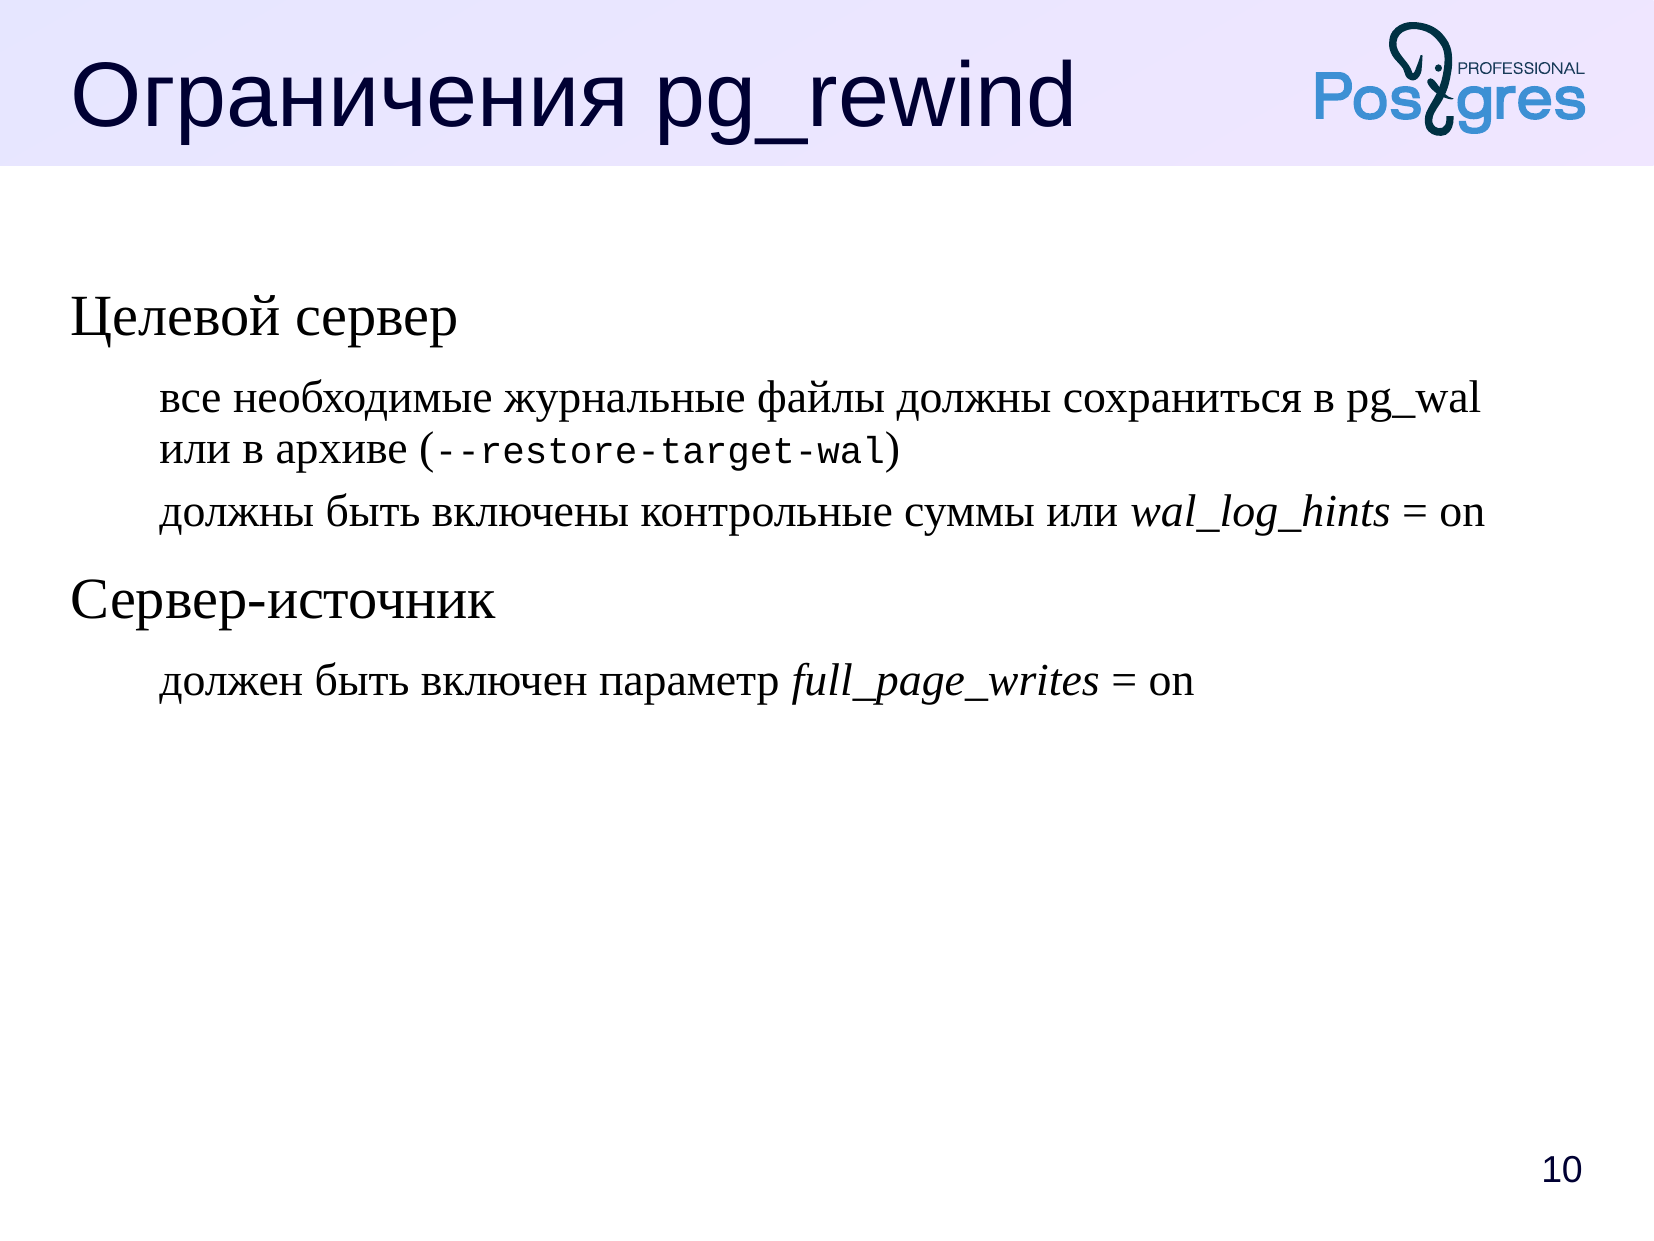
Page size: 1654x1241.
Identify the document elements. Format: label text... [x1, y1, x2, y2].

title Ограничения pg_rewind [70, 43, 1241, 147]
list Целевой сервер все необходимые журнальные файлы должны сохраниться в pg_wal или в архиве (--restore-target-wal) должны быть включены контрольные суммы или wal_log_hints = on Сервер-источник должен быть включен параметр full_page_writes = on [70, 283, 1583, 1134]
